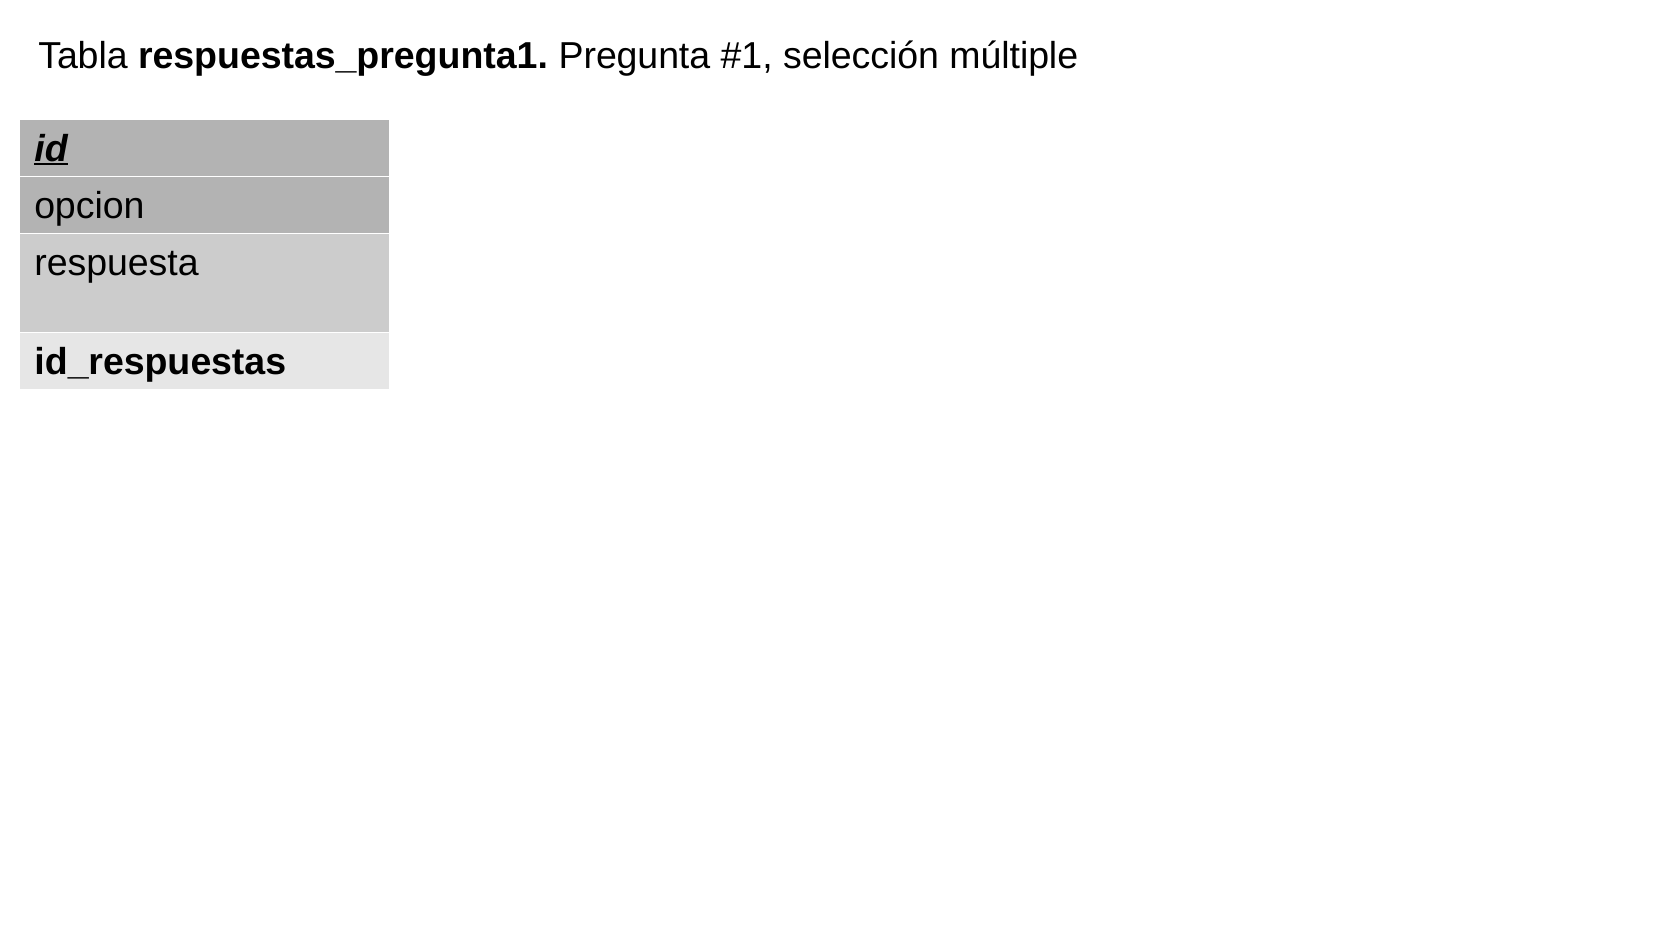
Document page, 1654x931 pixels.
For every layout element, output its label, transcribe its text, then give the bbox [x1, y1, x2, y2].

table_cell id_respuestas [20, 333, 389, 389]
table_cell opcion [20, 177, 389, 233]
text_box Tabla respuestas_pregunta1. Pregunta #1, selección múltiple [23, 23, 1630, 123]
table_cell respuesta [20, 234, 389, 332]
table_header id [20, 120, 389, 176]
